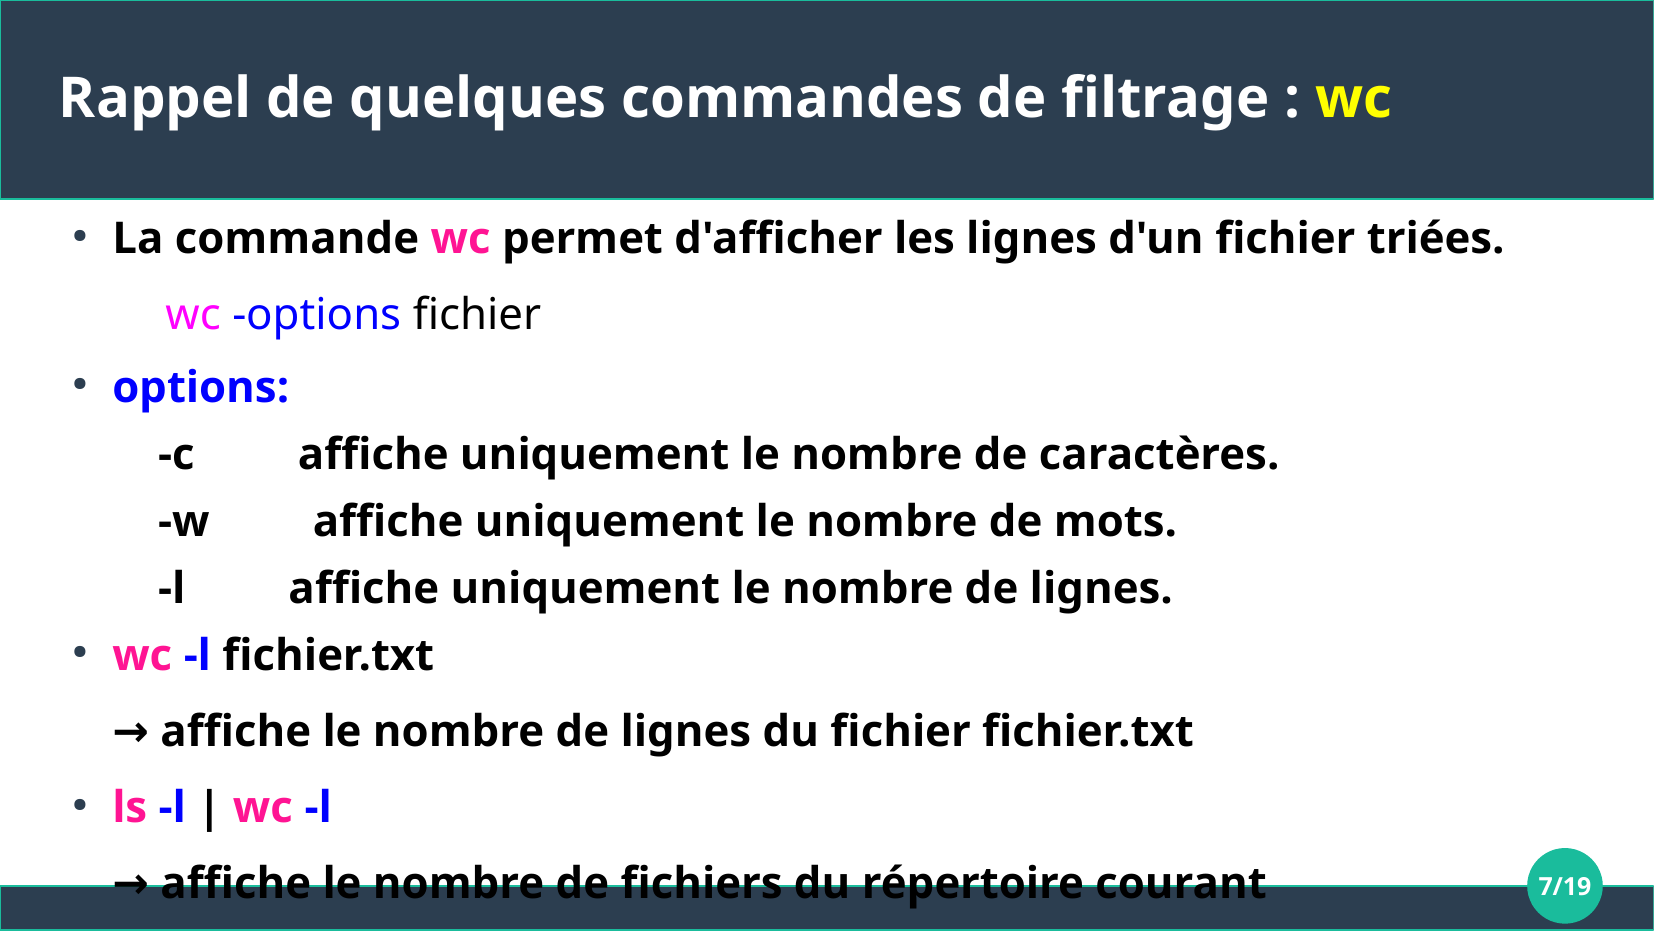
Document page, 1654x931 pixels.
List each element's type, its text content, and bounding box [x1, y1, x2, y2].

list La commande wc permet d'afficher les lignes d'un fichier triées. wc -options fichier options: -c affiche uniquement le nombre de caractères. -w affiche uniquement le nombre de mots. -l affiche uniquement le nombre de lignes. wc -l fichier.txt → affiche le nombre de lignes du fichier fichier.txt ls -l | wc -l → affiche le nombre de fichiers du répertoire courant [59, 206, 1595, 916]
title Rappel de quelques commandes de filtrage : wc [59, 37, 1595, 155]
